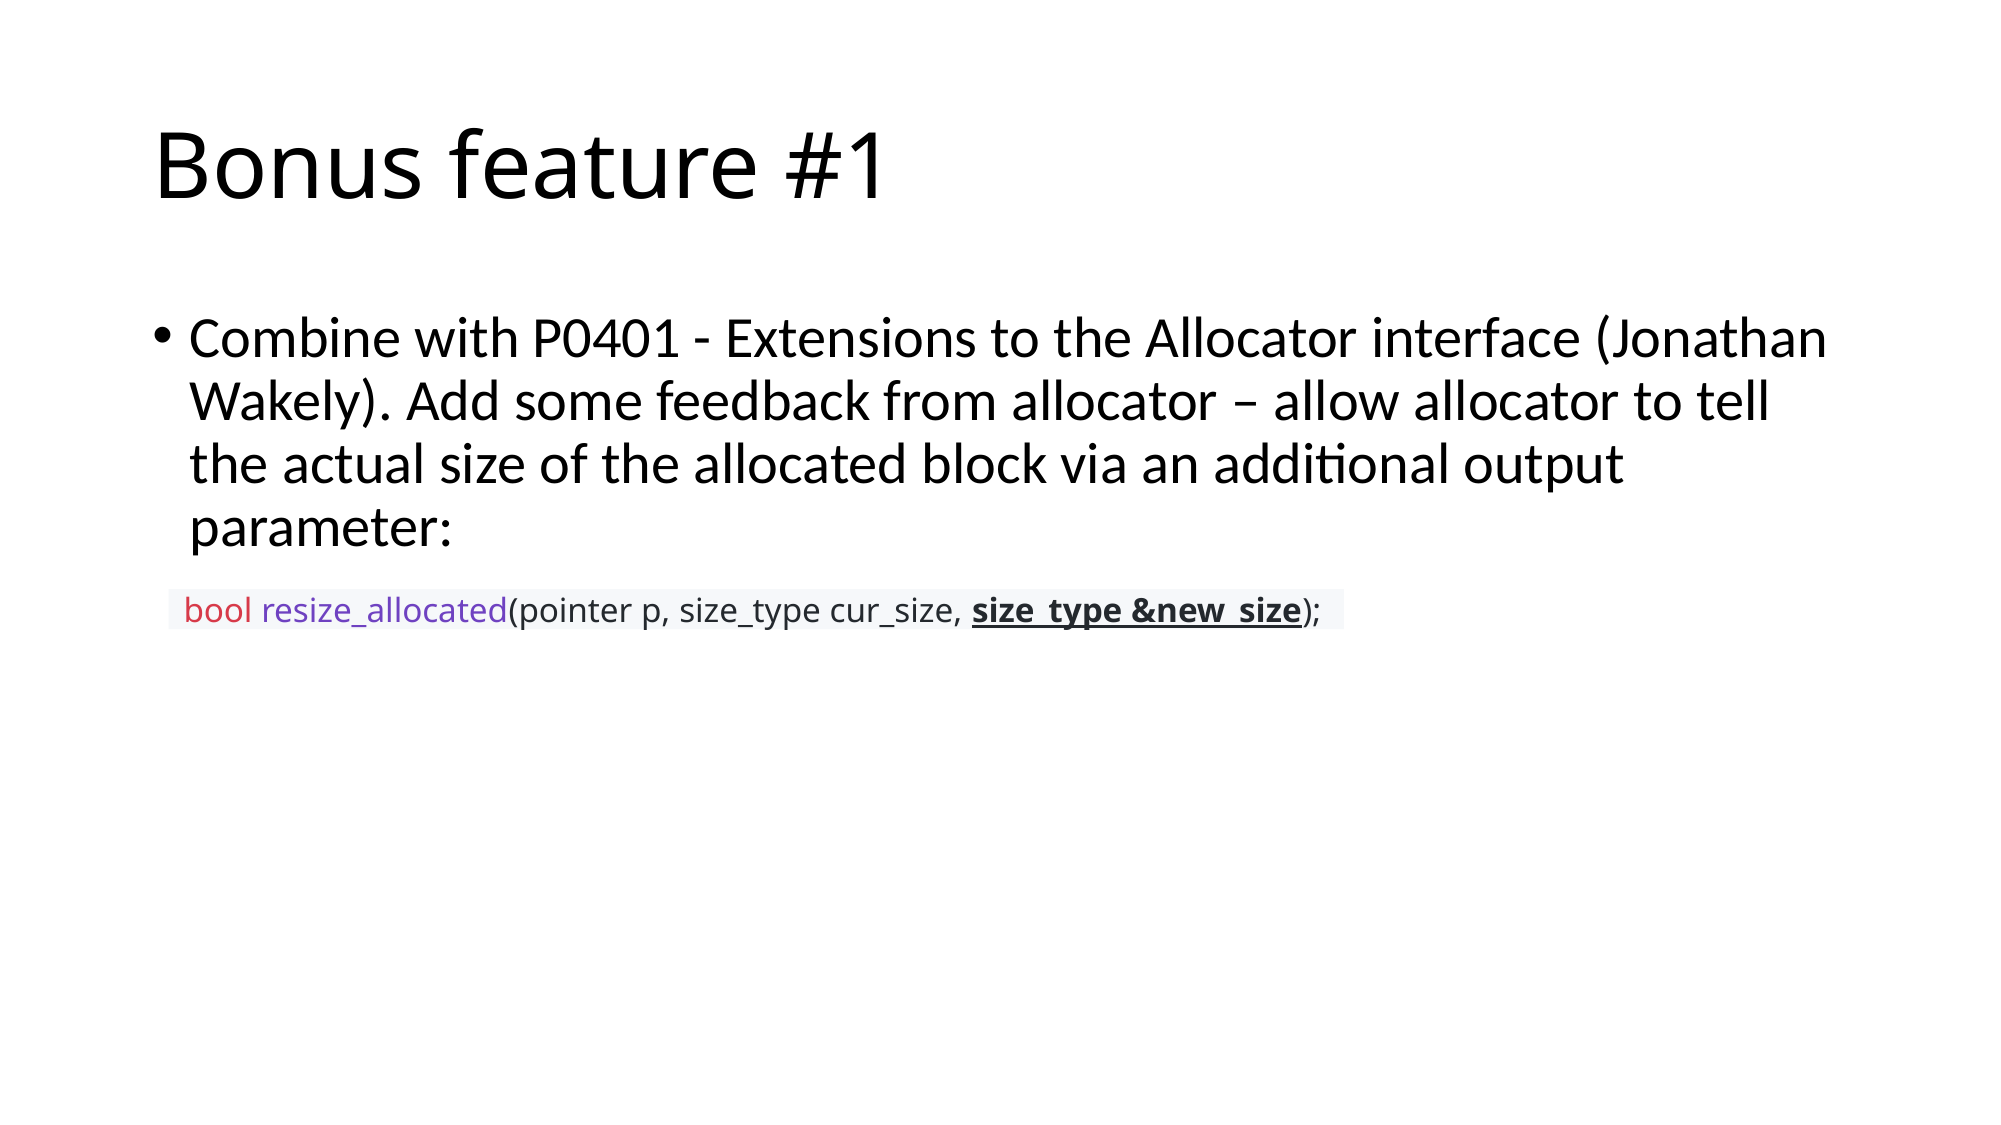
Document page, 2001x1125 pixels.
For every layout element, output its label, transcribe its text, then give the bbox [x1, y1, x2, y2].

text_box bool resize_allocated(pointer p, size_type cur_size, size_type &new_size); [168, 589, 1344, 630]
title Bonus feature #1 [137, 59, 1863, 278]
list Combine with P0401 - Extensions to the Allocator interface (Jonathan Wakely). Add some feedback from allocator – allow allocator to tell the actual size of the allocated block via an additional output parameter: [137, 299, 1863, 1014]
